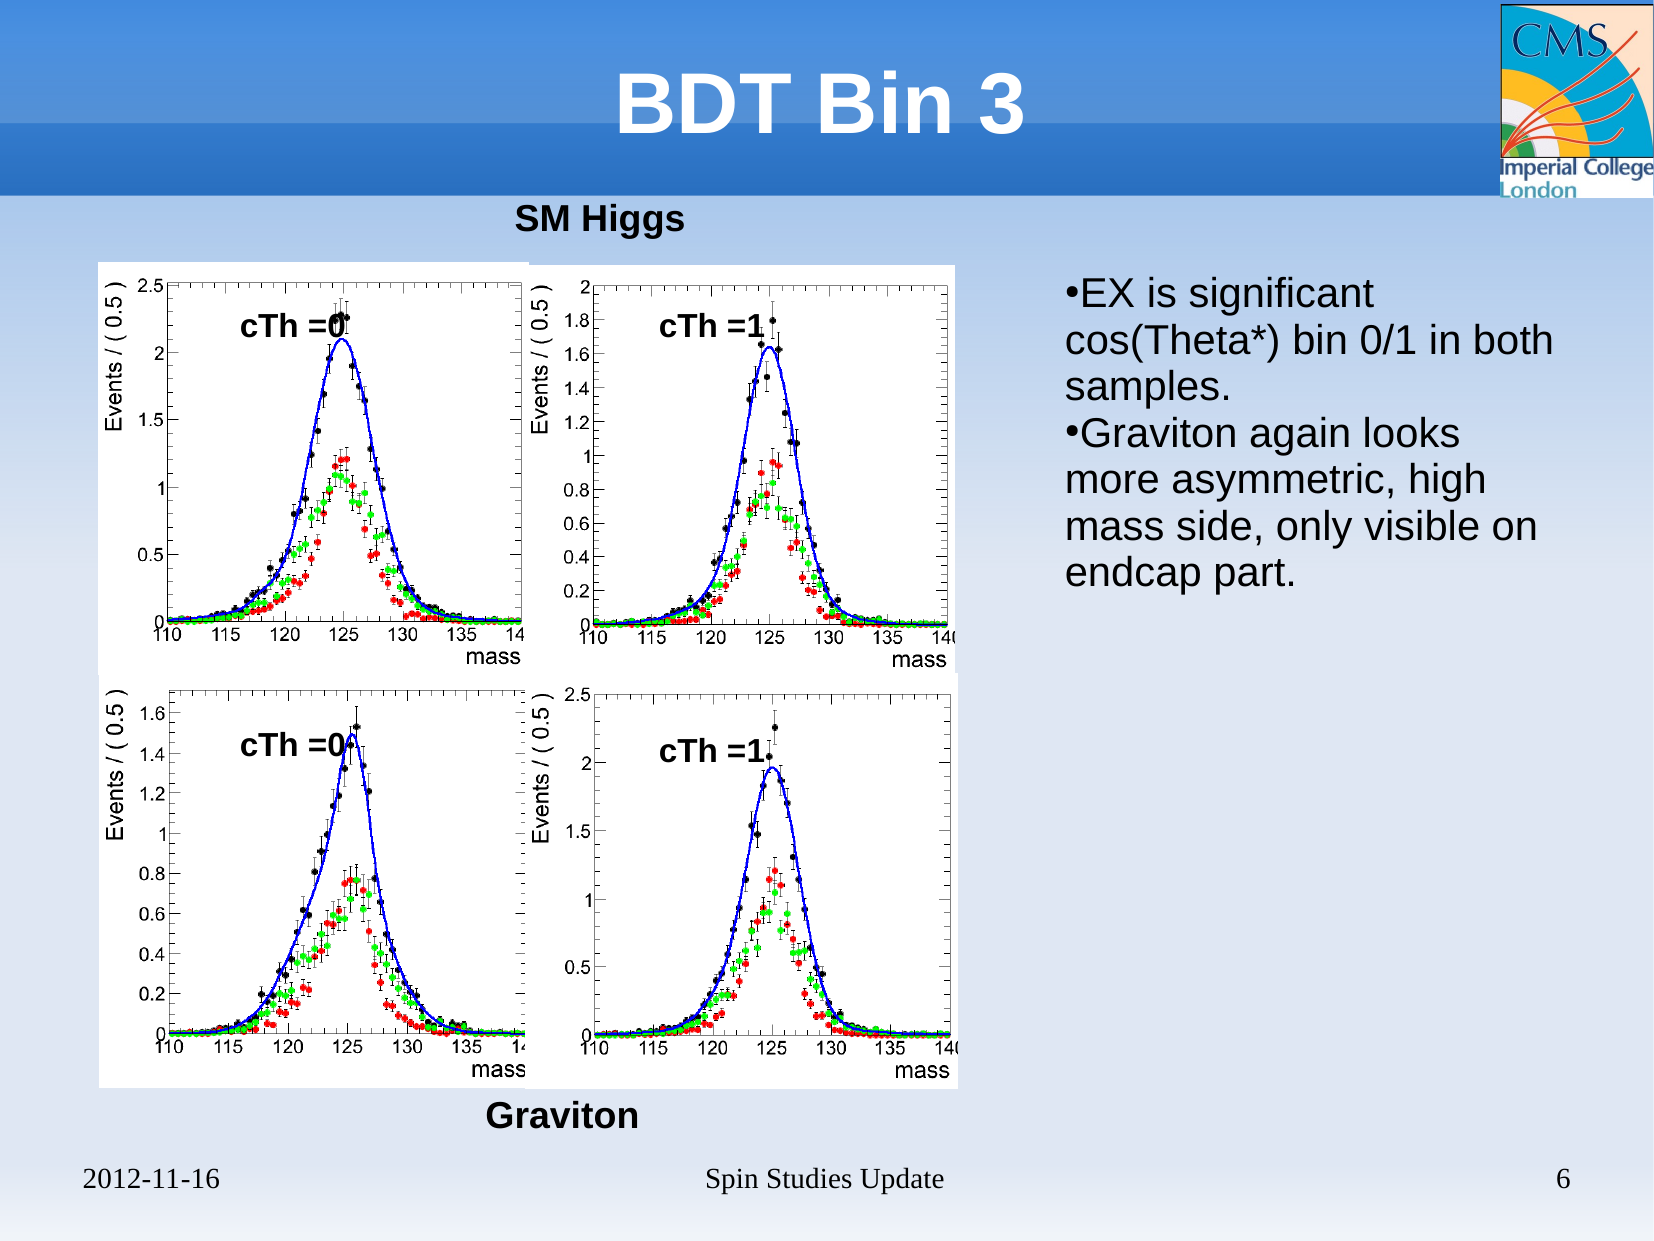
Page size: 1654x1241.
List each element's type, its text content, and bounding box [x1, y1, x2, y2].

text_box cTh =1 [644, 300, 795, 352]
text_box Graviton [262, 1088, 863, 1145]
text_box EX is significant cos(Theta*) bin 0/1 in both samples. Graviton again looks more asymmetric, high mass side, only visible on endcap part. [1050, 262, 1576, 603]
text_box cTh =1 [644, 725, 795, 778]
text_box SM Higgs [262, 189, 938, 247]
text_box cTh =0 [225, 719, 376, 772]
text_box cTh =0 [225, 300, 376, 352]
title BDT Bin 3 [76, 0, 1565, 460]
picture [0, 0, 1654, 1241]
